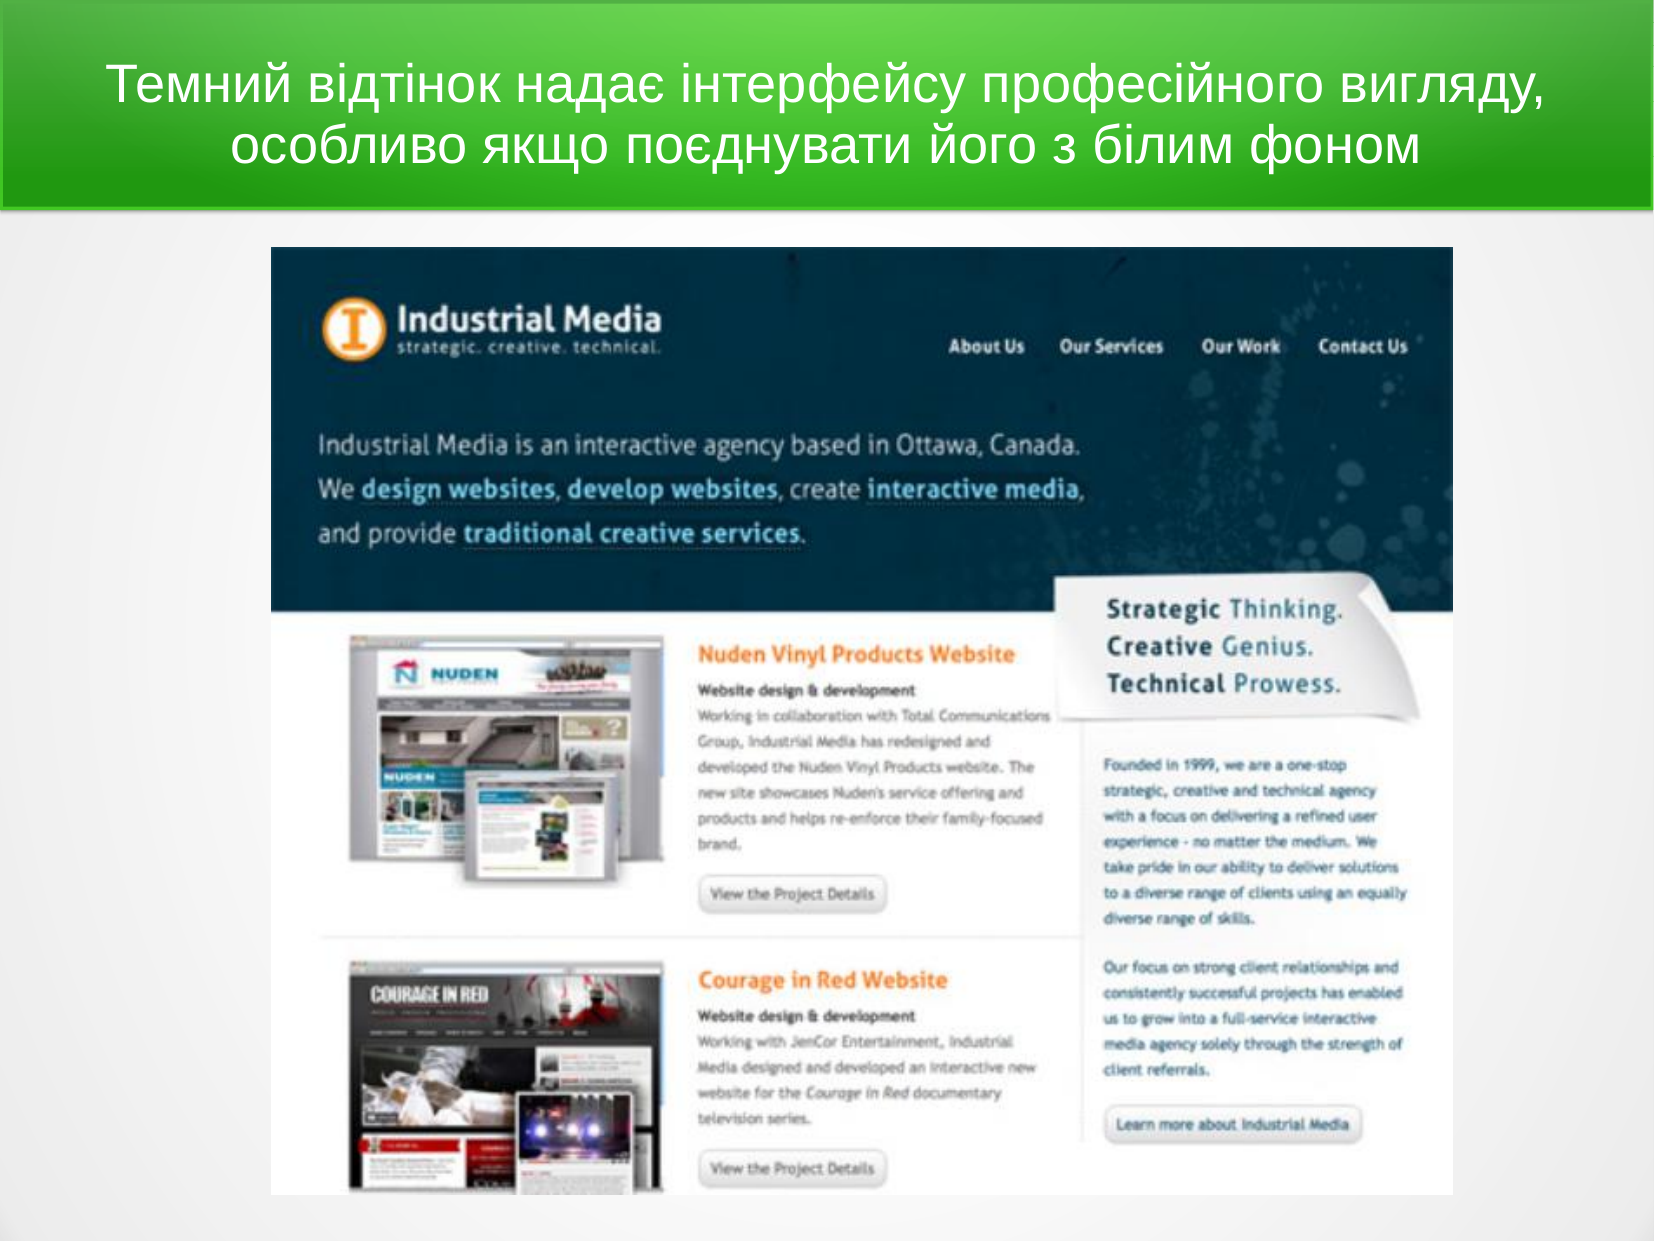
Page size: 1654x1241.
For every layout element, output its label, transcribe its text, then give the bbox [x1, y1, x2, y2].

title Темний відтінок надає інтерфейсу професійного вигляду, особливо якщо поєднувати його з білим фоном [82, 49, 1571, 179]
picture [271, 247, 1453, 1195]
